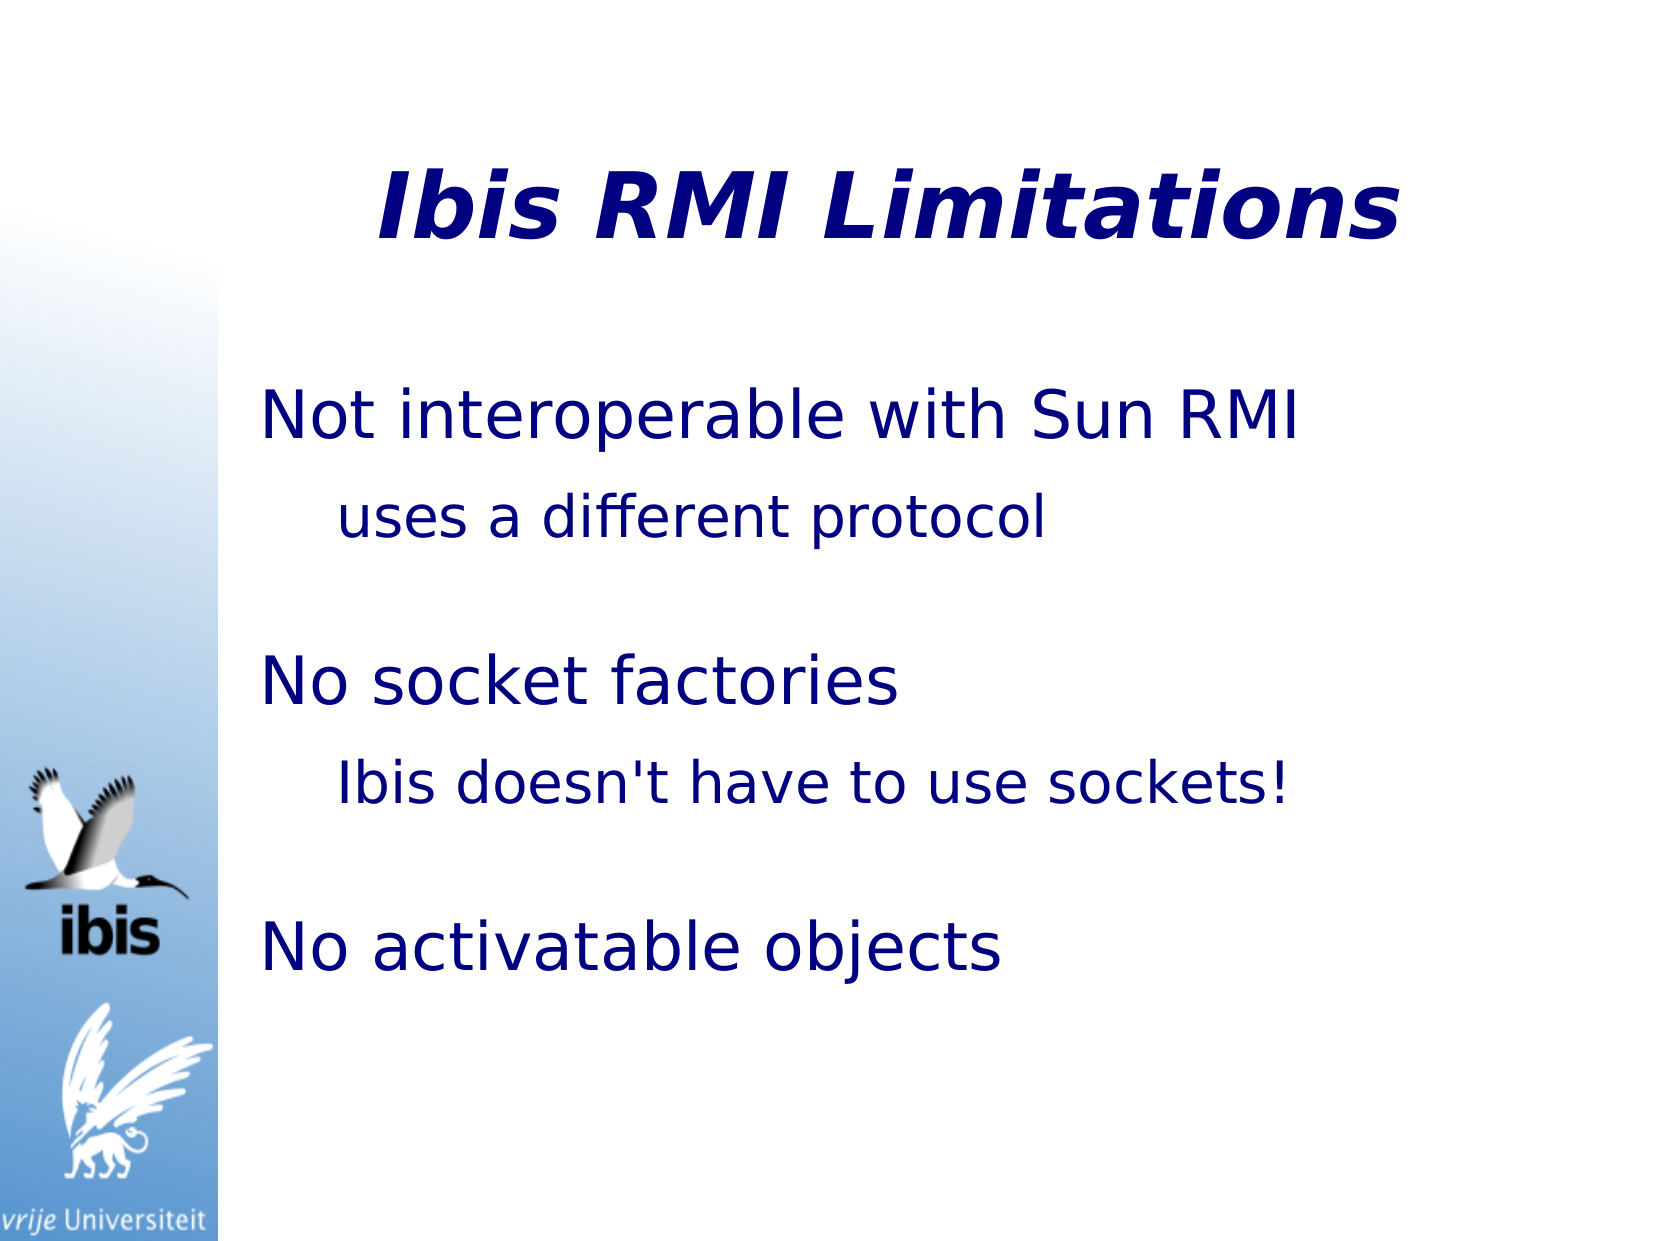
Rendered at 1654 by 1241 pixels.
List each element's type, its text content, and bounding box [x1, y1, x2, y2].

list Not interoperable with Sun RMI uses a different protocol No socket factories Ibis doesn't have to use sockets! No activatable objects [241, 376, 1654, 1158]
title Ibis RMI Limitations [248, 102, 1534, 310]
picture [0, 0, 218, 1241]
